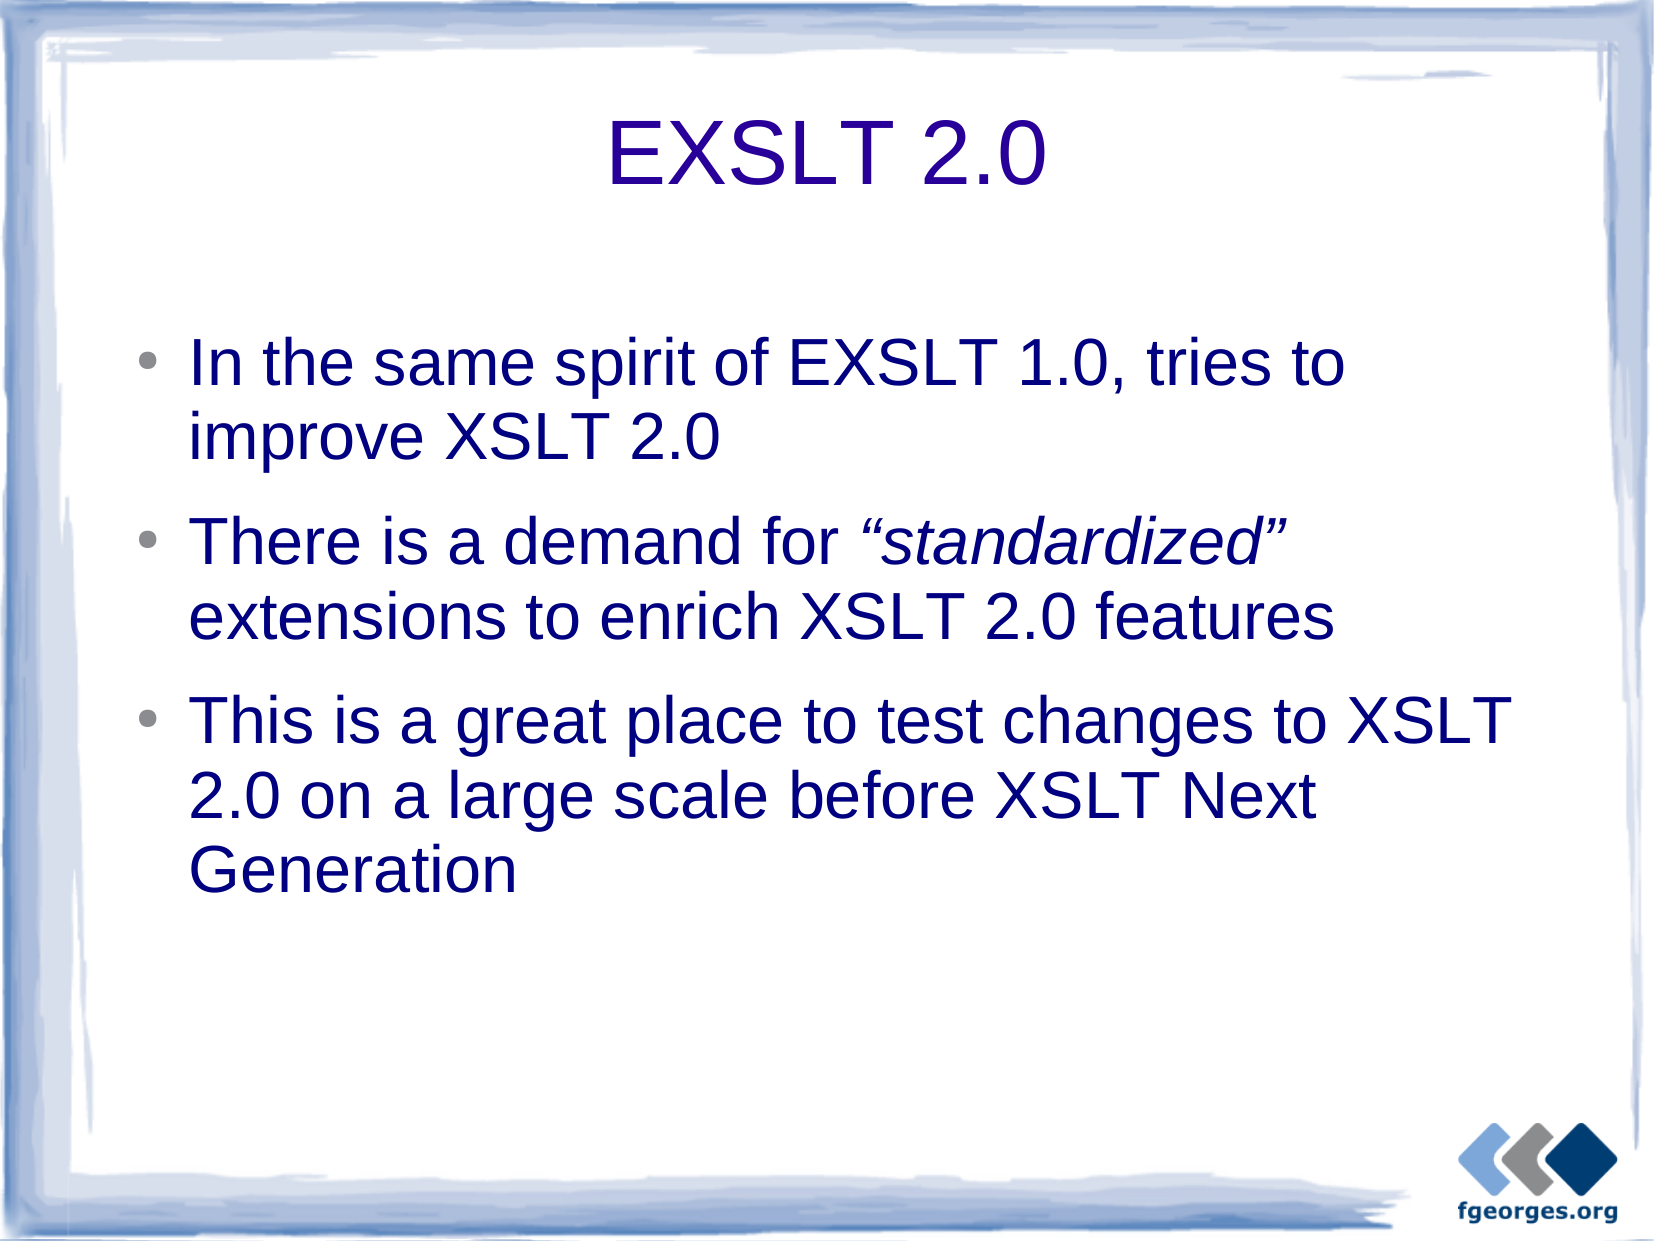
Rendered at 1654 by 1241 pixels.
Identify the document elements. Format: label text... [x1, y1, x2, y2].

list In the same spirit of EXSLT 1.0, tries to improve XSLT 2.0 There is a demand for “standardized” extensions to enrich XSLT 2.0 features This is a great place to test changes to XSLT 2.0 on a large scale before XSLT Next Generation [118, 324, 1571, 990]
picture [0, 0, 1654, 1241]
title EXSLT 2.0 [82, 56, 1571, 250]
